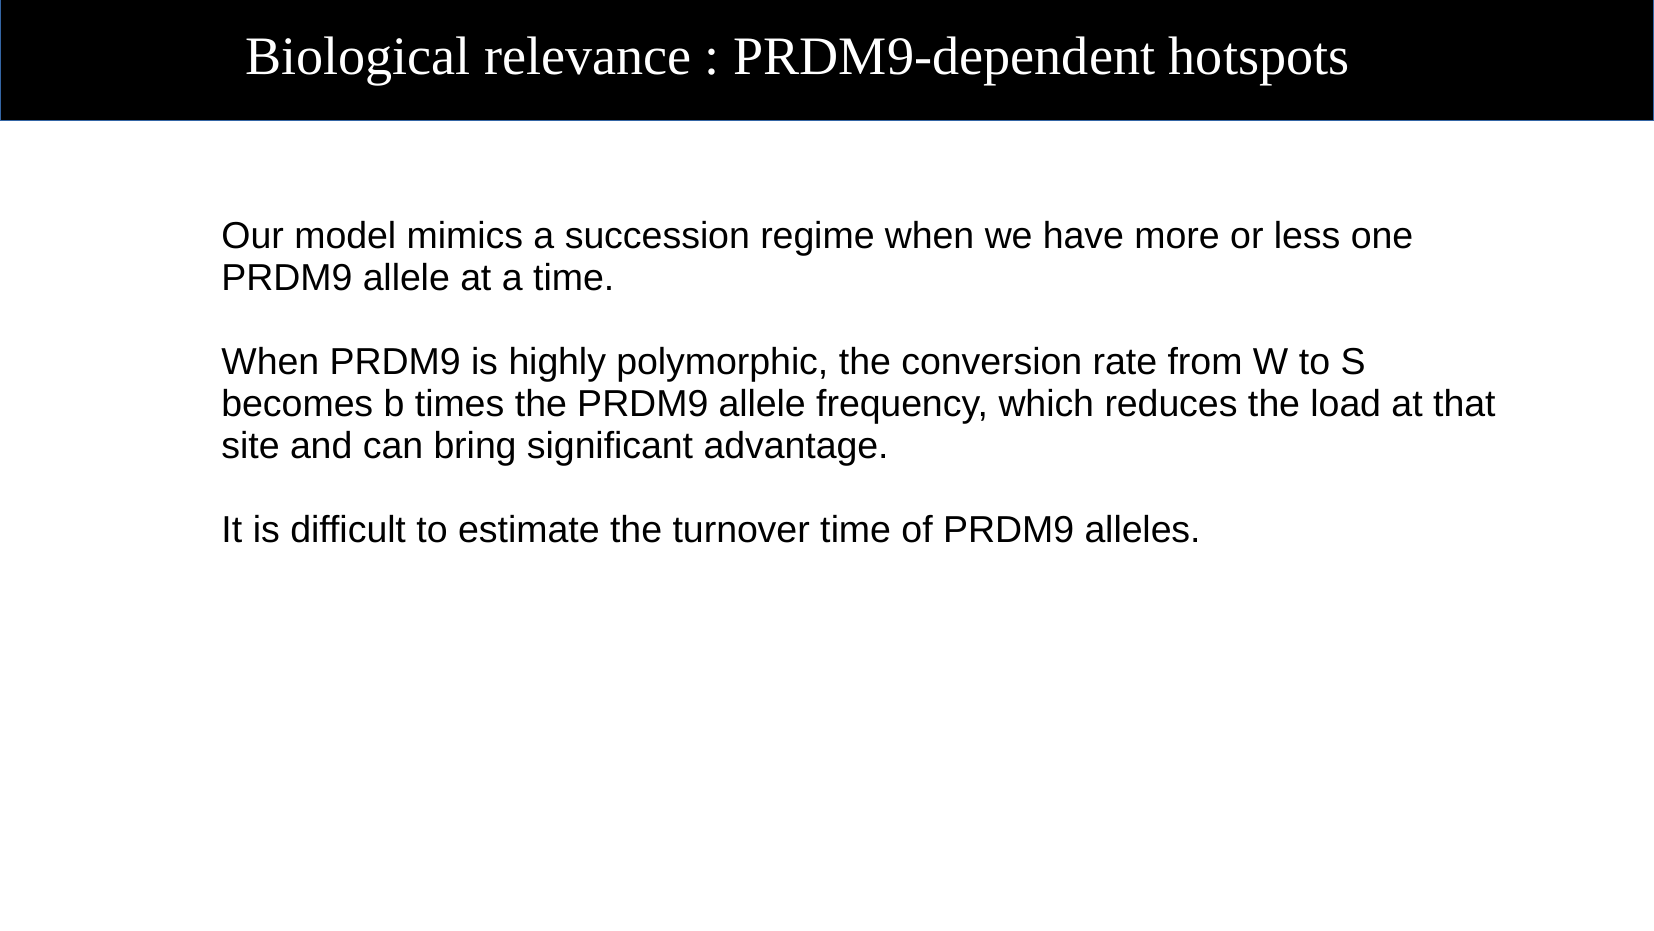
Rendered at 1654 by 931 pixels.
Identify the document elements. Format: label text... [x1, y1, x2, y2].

text_box Our model mimics a succession regime when we have more or less one PRDM9 allele at a time. When PRDM9 is highly polymorphic, the conversion rate from W to S becomes b times the PRDM9 allele frequency, which reduces the load at that site and can bring significant advantage. It is difficult to estimate the turnover time of PRDM9 alleles. [206, 165, 1518, 803]
text_box [0, 0, 1654, 121]
text_box Biological relevance : PRDM9-dependent hotspots [230, 18, 1412, 154]
